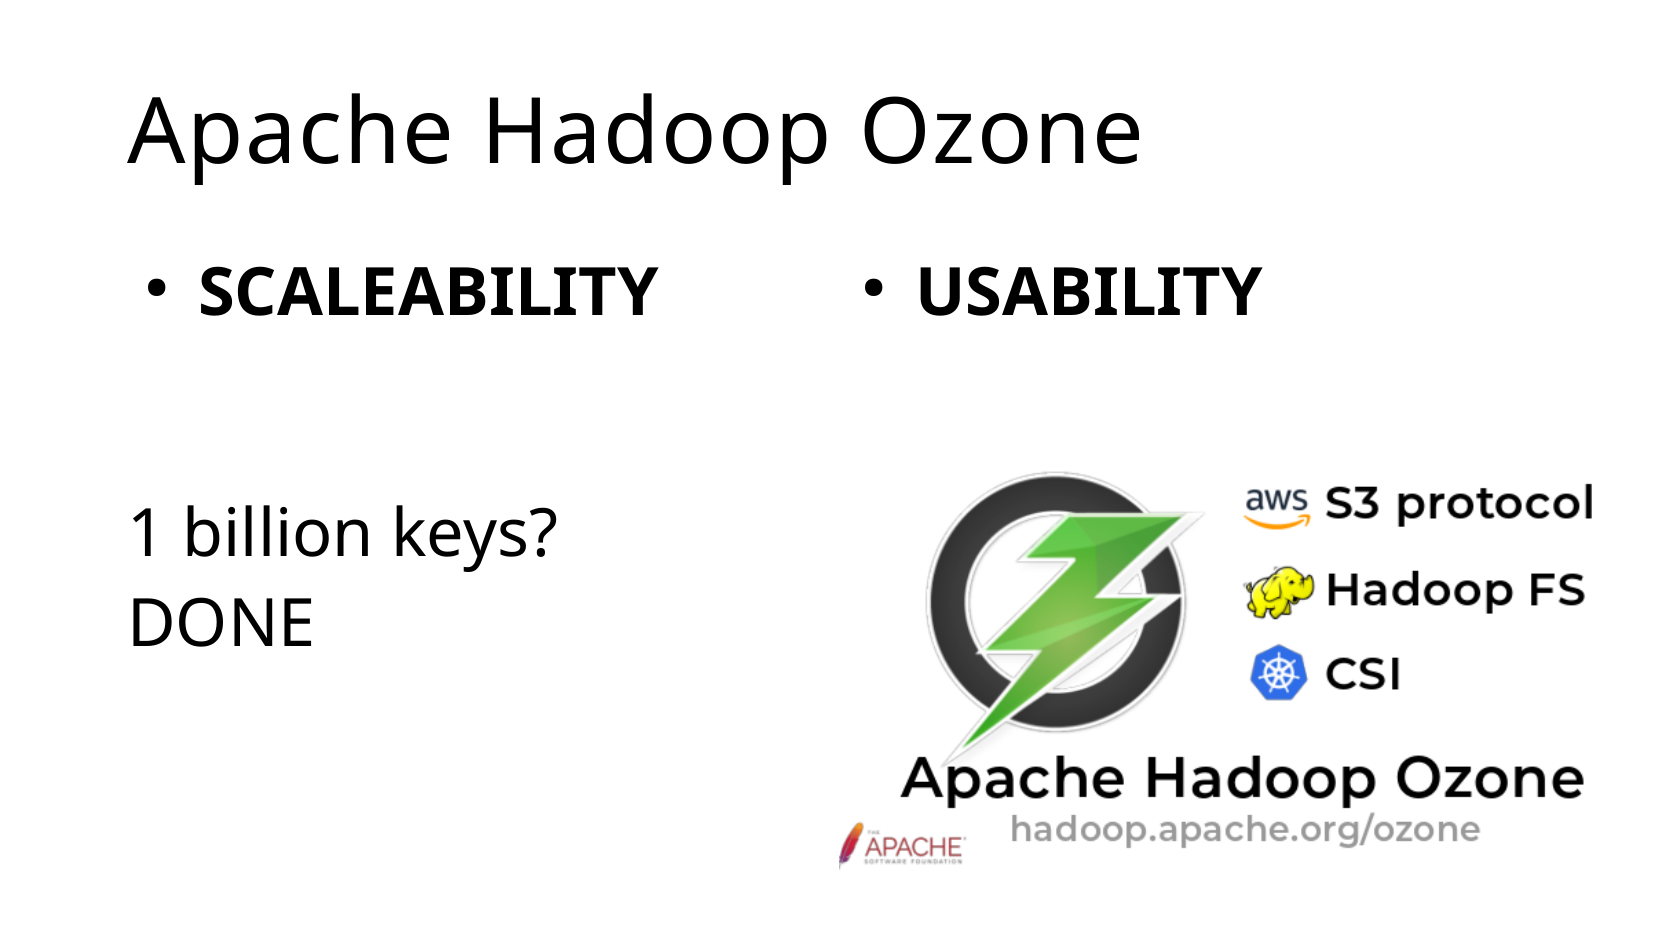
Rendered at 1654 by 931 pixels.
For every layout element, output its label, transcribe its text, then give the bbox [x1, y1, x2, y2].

list SCALEABILITY 1 billion keys? DONE [127, 244, 811, 784]
title Apache Hadoop Ozone [127, 69, 1552, 187]
picture [839, 395, 1647, 873]
list USABILITY [844, 244, 1527, 418]
